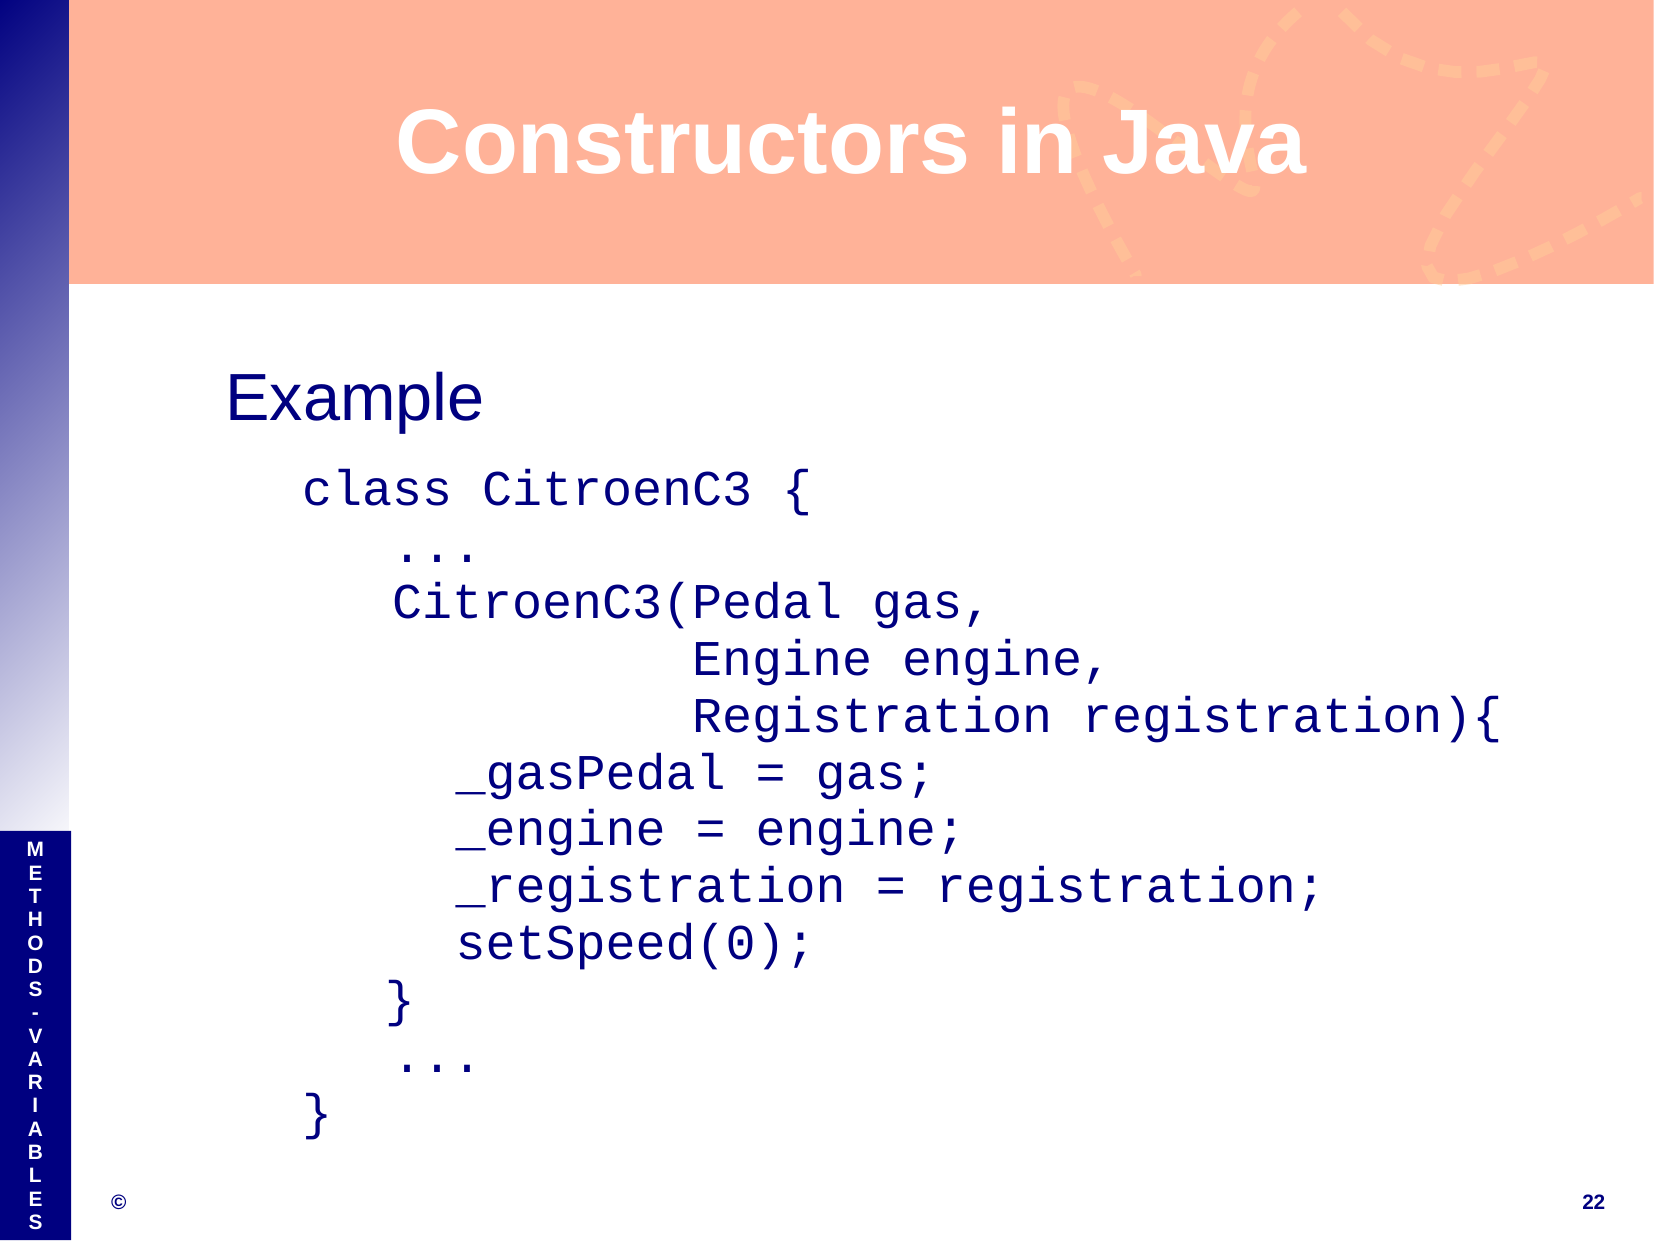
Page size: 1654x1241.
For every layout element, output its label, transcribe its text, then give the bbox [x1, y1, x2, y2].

title Constructors in Java [113, 37, 1617, 246]
list Example class CitroenC3 { ... CitroenC3(Pedal gas, Engine engine, Registration registration){ _gasPedal = gas; _engine = engine; _registration = registration; setSpeed(0); } ... } [207, 359, 1507, 1145]
text_box M E T H O D S - V A R I A B L E S [0, 830, 71, 1241]
